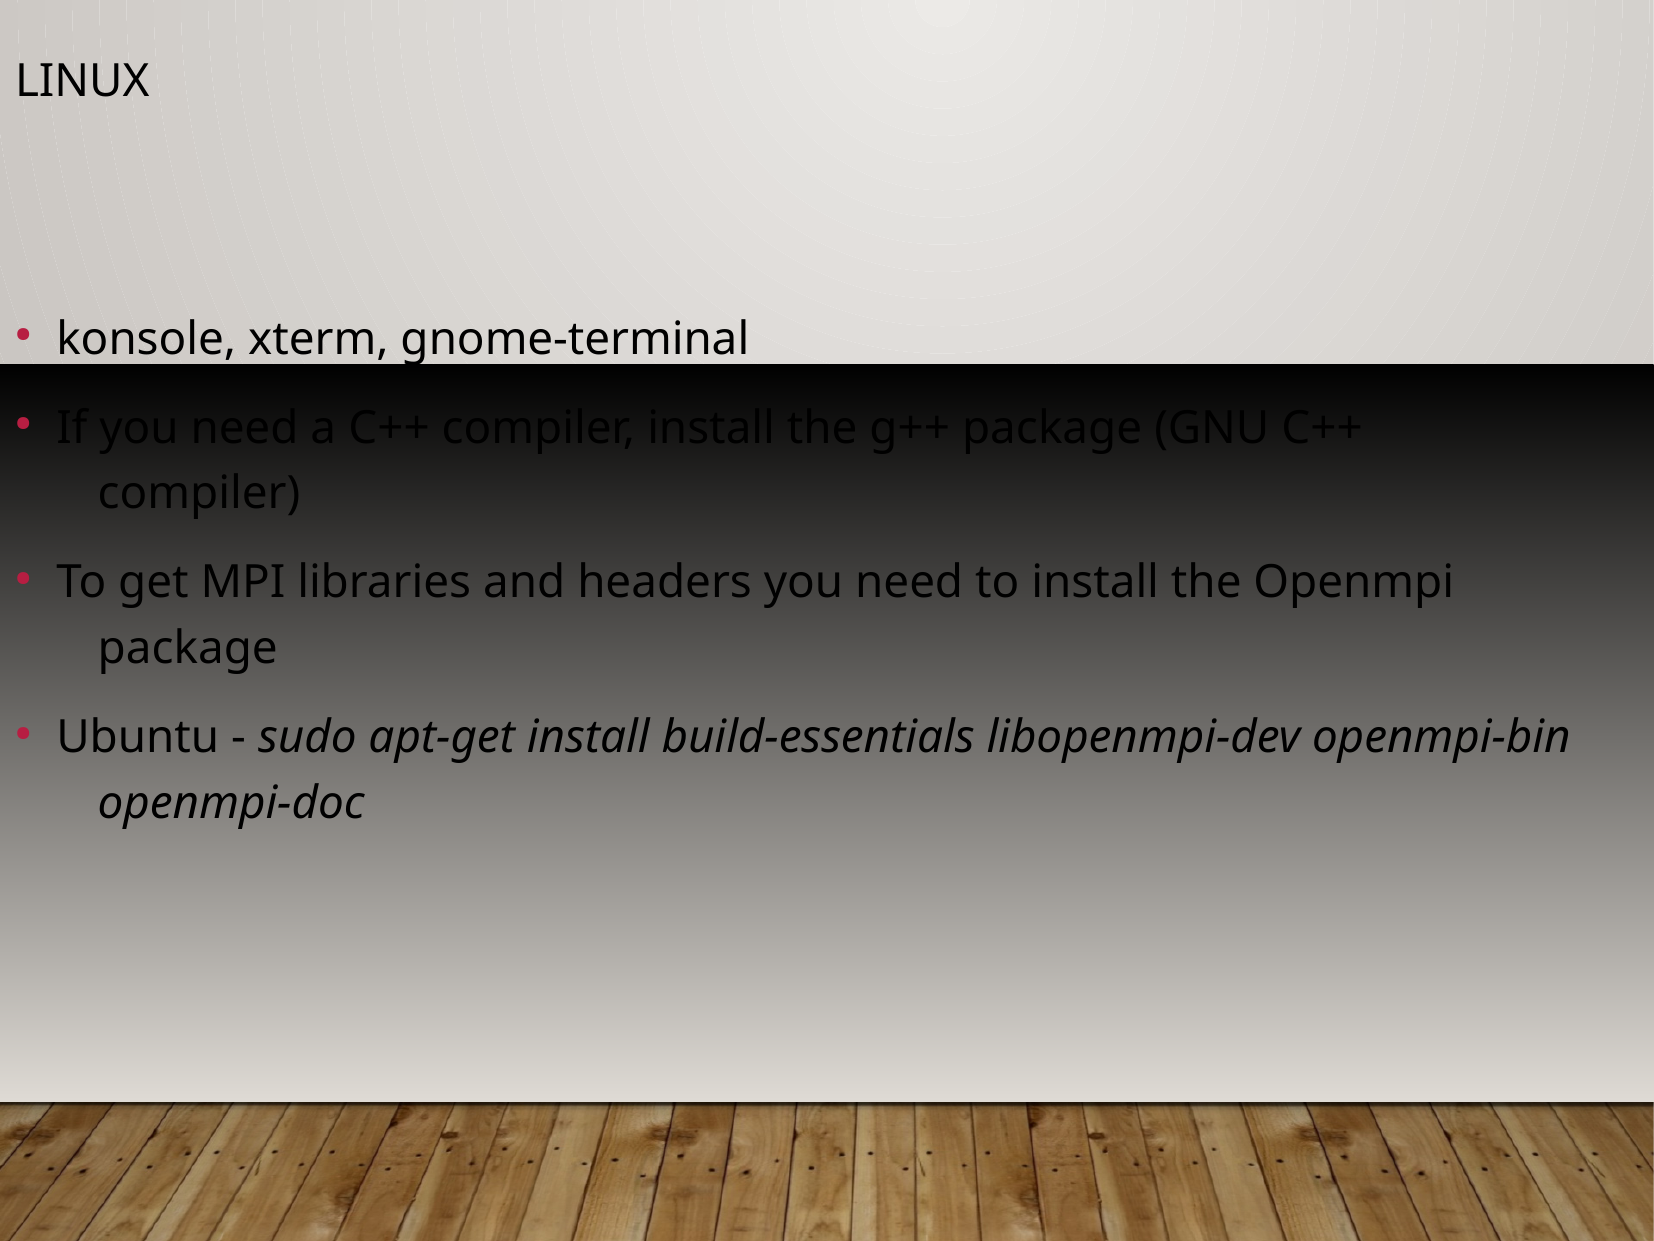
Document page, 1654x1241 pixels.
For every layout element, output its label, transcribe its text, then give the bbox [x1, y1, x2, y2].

title Linux [0, 49, 1489, 257]
list konsole, xterm, gnome-terminal If you need a C++ compiler, install the g++ package (GNU C++ compiler) To get MPI libraries and headers you need to install the Openmpi package Ubuntu - sudo apt-get install build-essentials libopenmpi-dev openmpi-bin openmpi-doc [0, 290, 1593, 1010]
